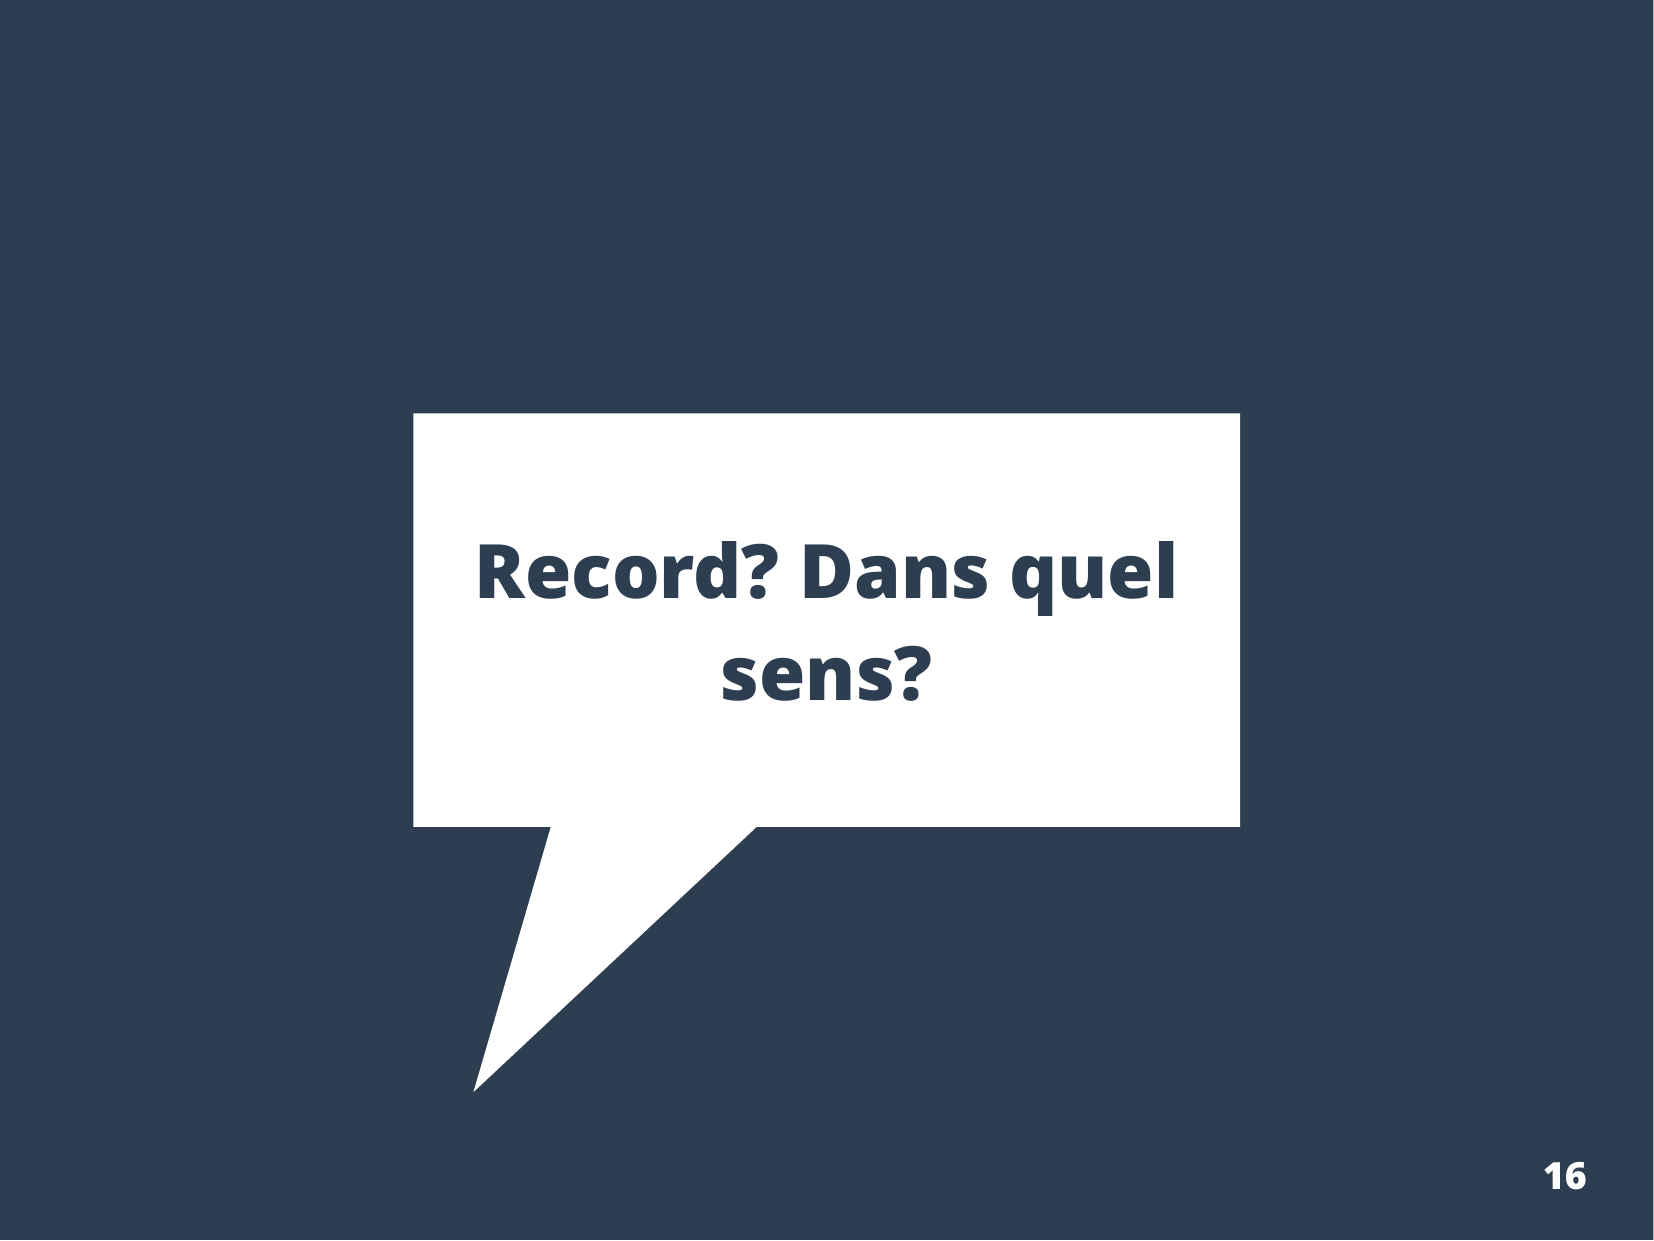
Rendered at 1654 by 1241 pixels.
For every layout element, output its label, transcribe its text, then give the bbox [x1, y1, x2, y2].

title Record? Dans quel sens? [442, 442, 1211, 798]
